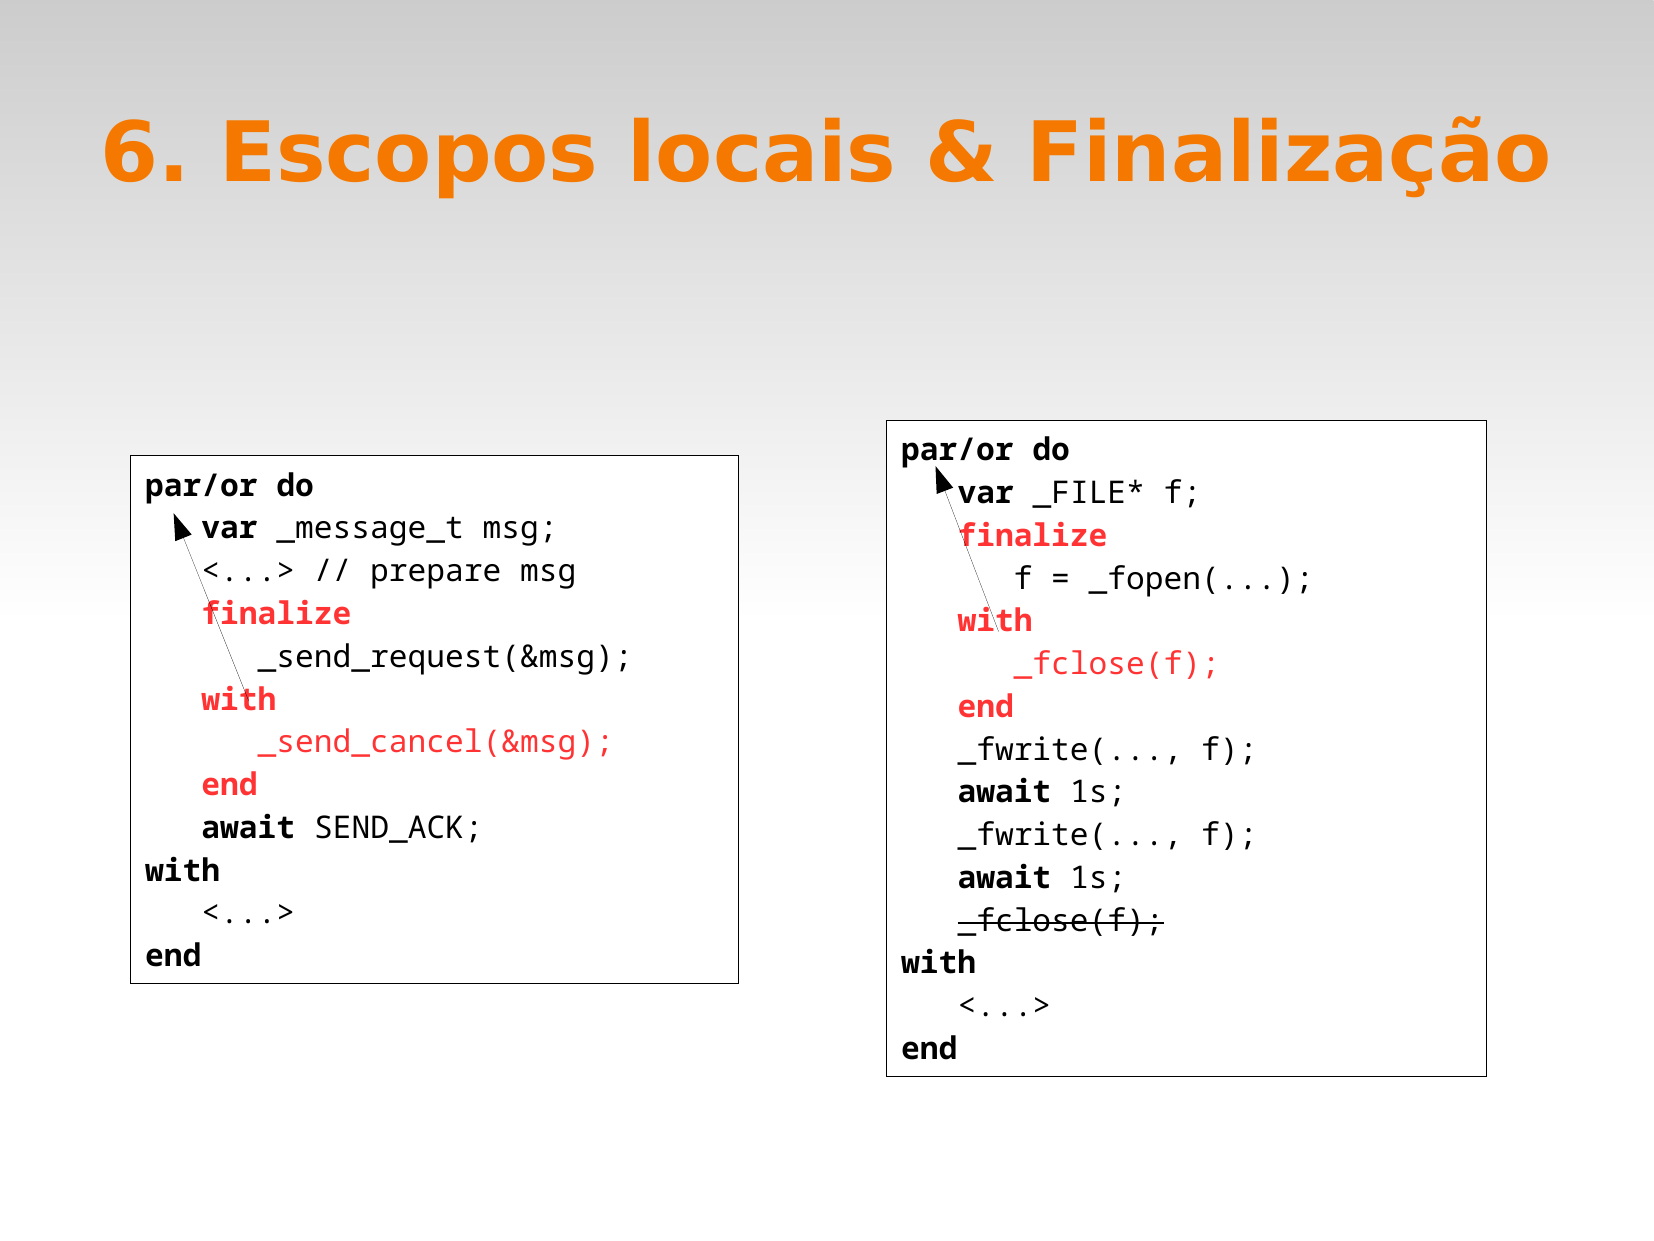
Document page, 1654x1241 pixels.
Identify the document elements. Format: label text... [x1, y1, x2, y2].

text_box par/or do var _FILE* f; finalize f = _fopen(...); with _fclose(f); end _fwrite(..., f); await 1s; _fwrite(..., f); await 1s; _fclose(f); with <...> end [886, 420, 1487, 990]
text_box par/or do var _message_t msg; <...> // prepare msg finalize _send_request(&msg); with _send_cancel(&msg); end await SEND_ACK; with <...> end [130, 455, 739, 916]
title 6. Escopos locais & Finalização [82, 49, 1571, 257]
